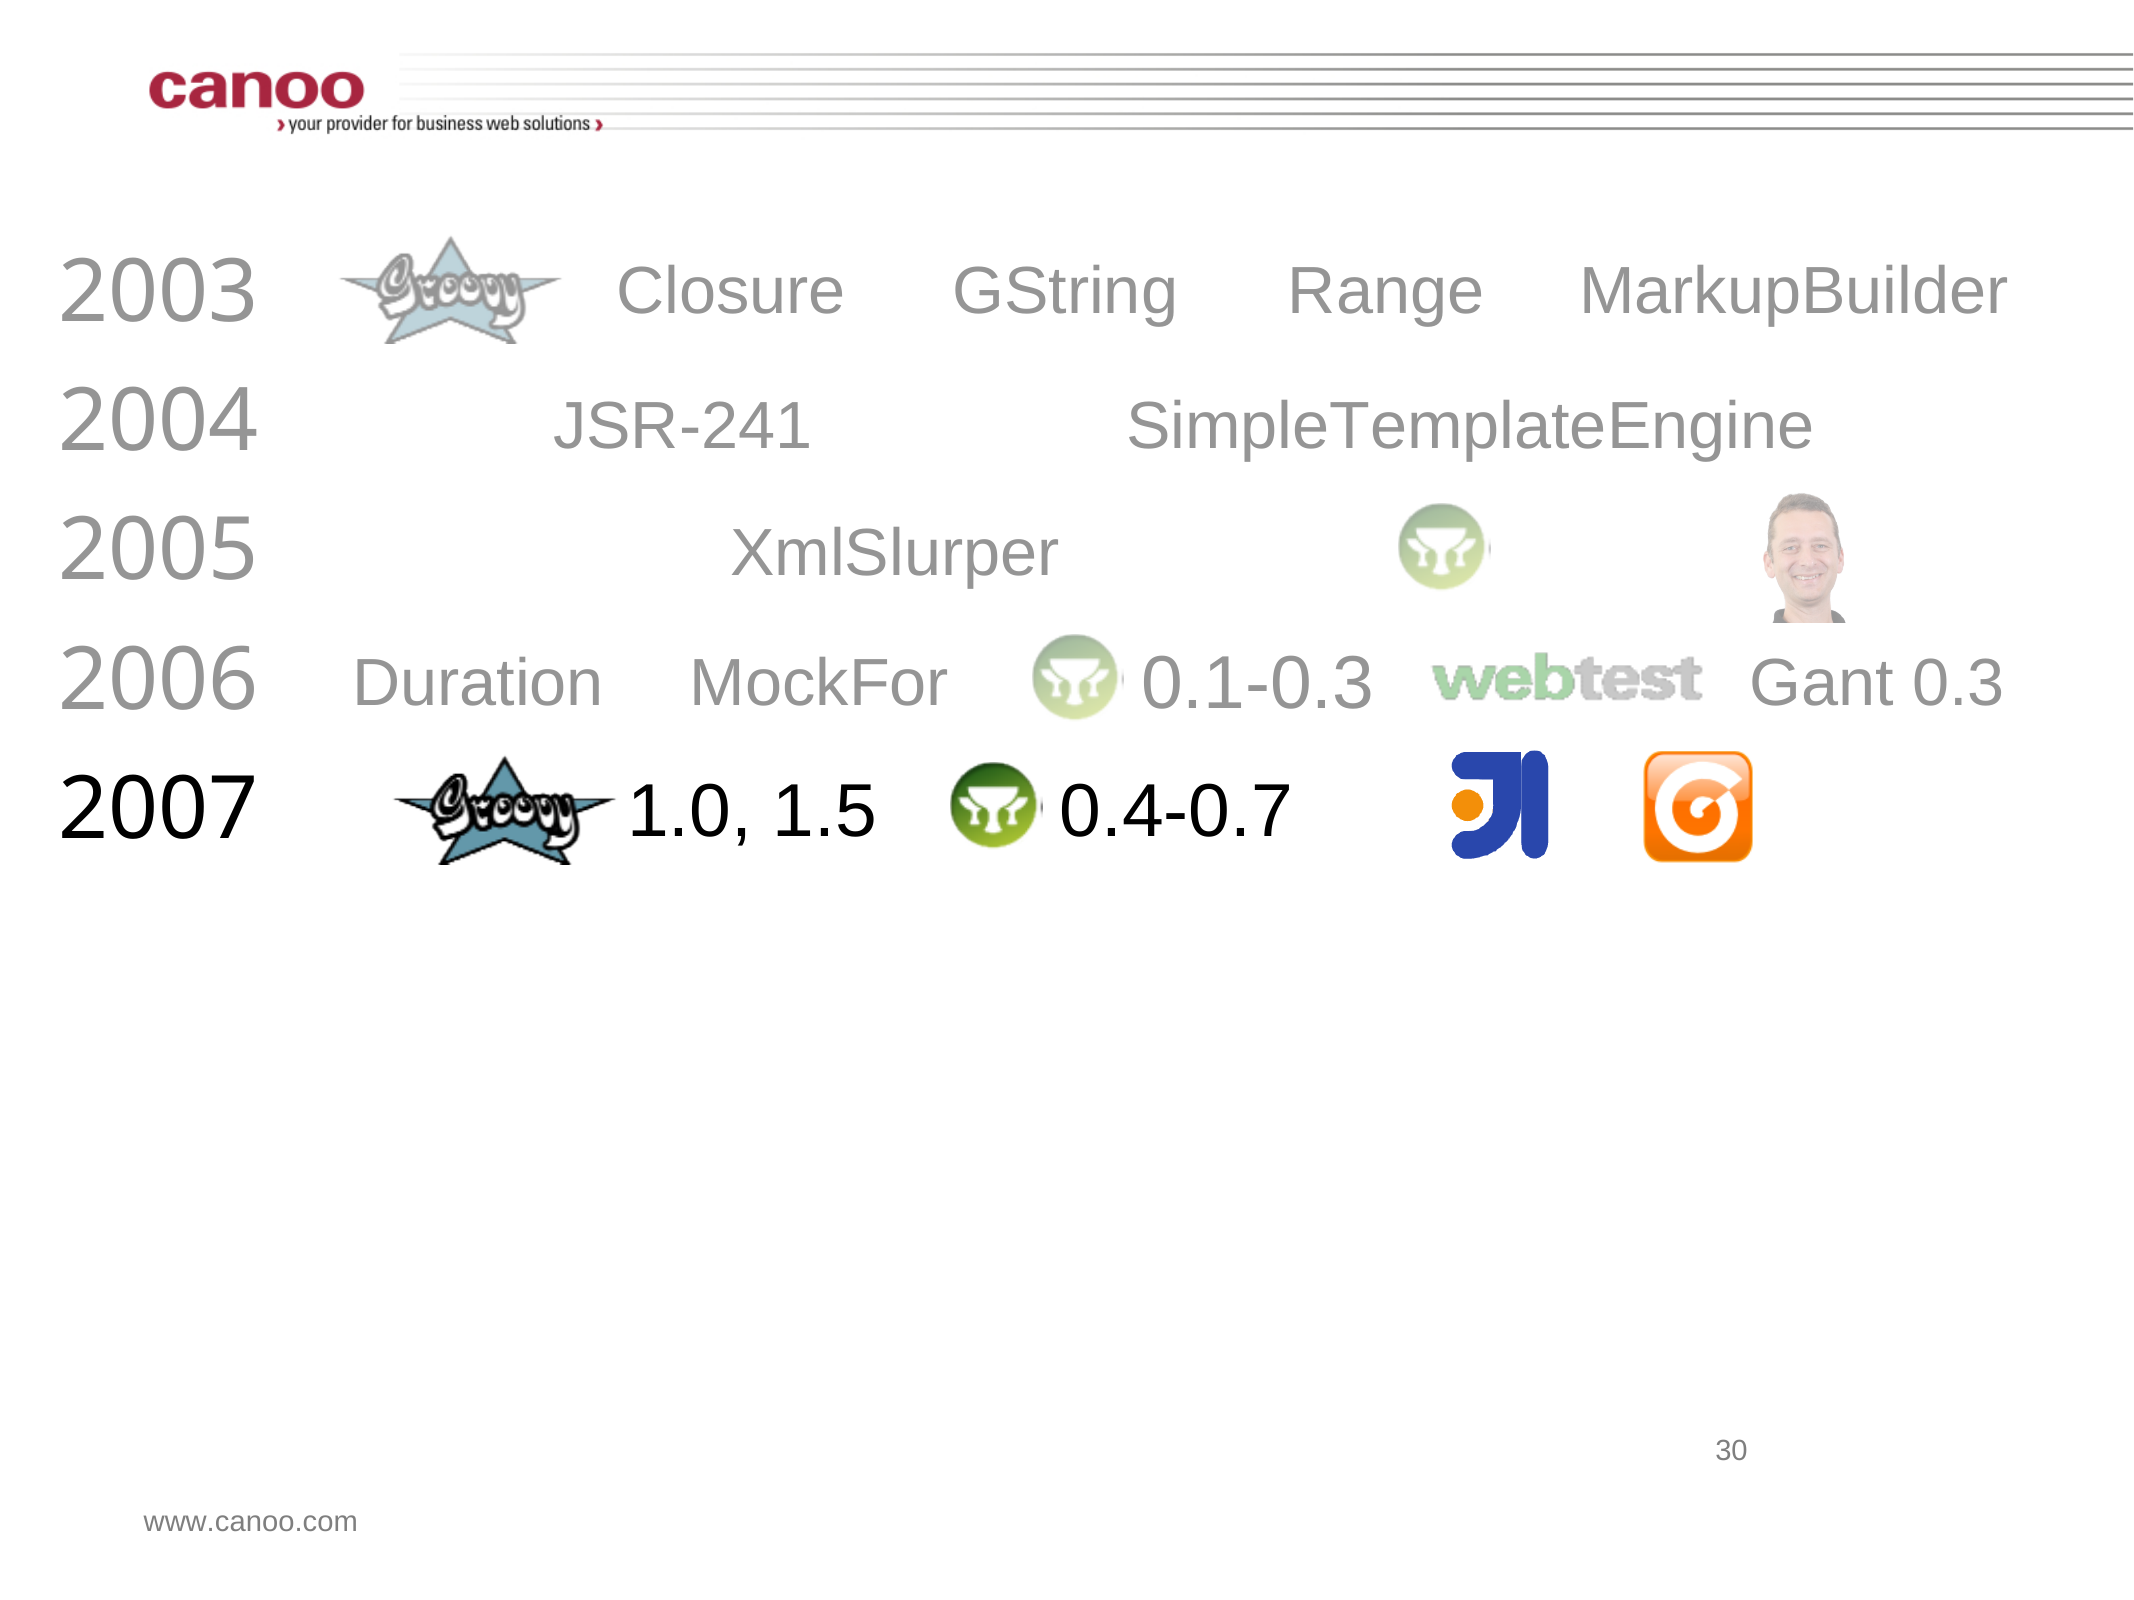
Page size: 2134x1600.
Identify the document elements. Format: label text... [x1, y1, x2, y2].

picture [950, 762, 1043, 852]
picture [0, 21, 2134, 188]
text_box 2007 [43, 751, 297, 864]
text_box 1.0, 1.5 [612, 754, 892, 860]
picture [37, 225, 2101, 865]
text_box 0.4-0.7 [1044, 754, 1309, 860]
text_box <number> [1705, 1423, 1758, 1474]
